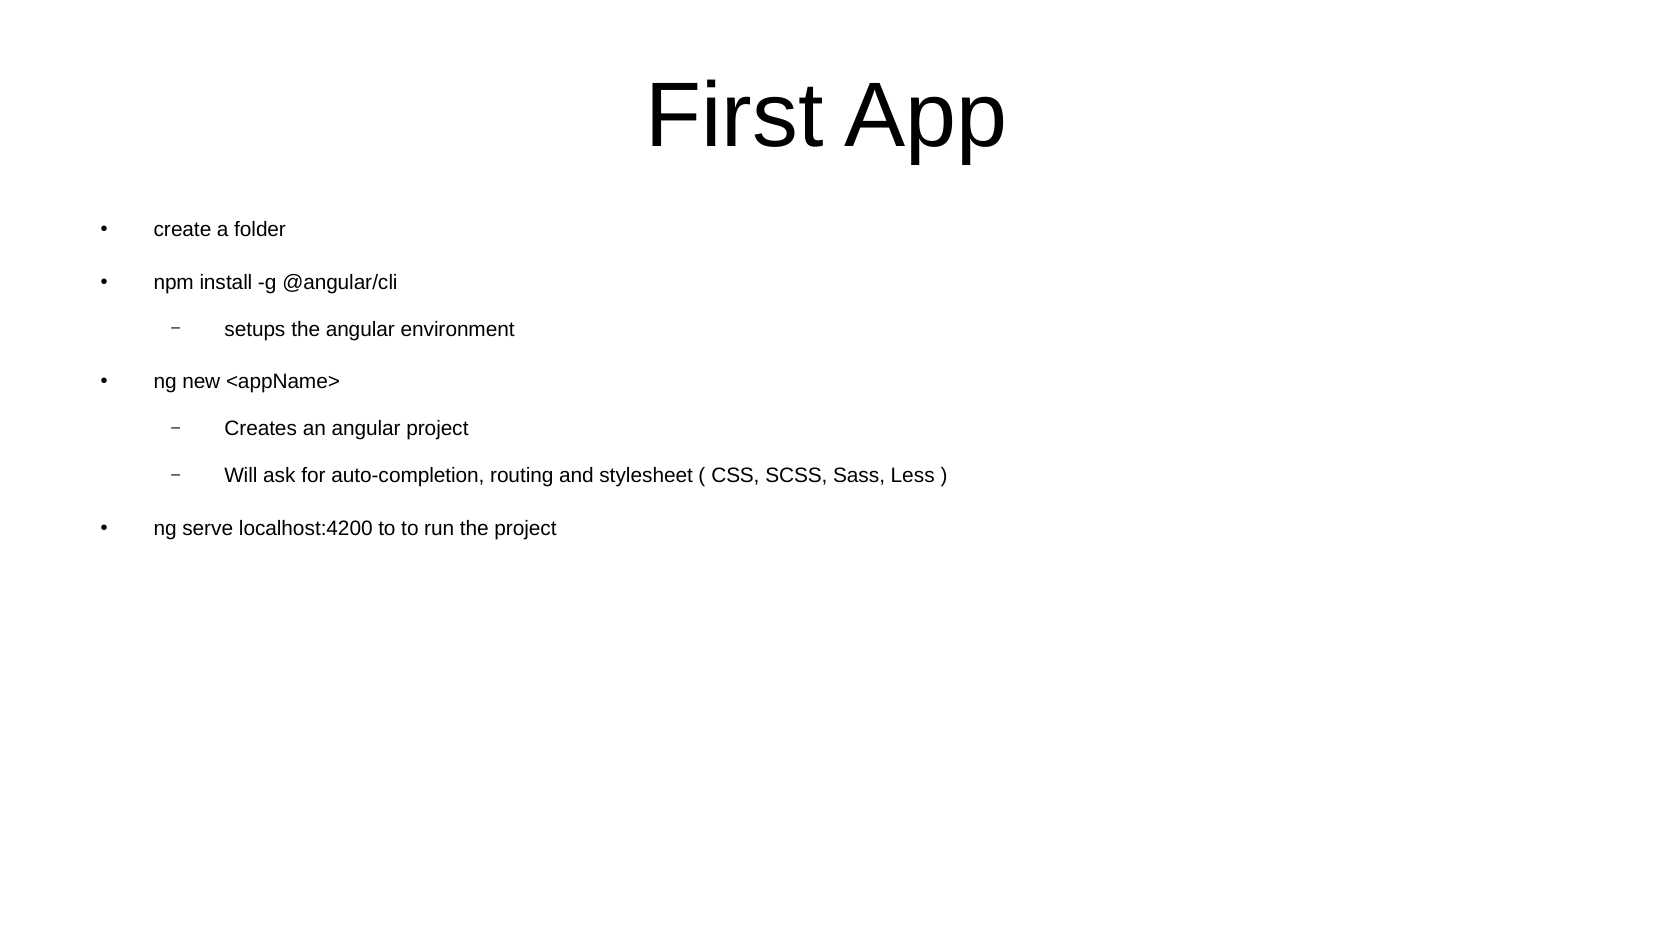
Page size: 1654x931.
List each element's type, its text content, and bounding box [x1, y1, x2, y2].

list create a folder npm install -g @angular/cli setups the angular environment ng new <appName> Creates an angular project Will ask for auto-completion, routing and stylesheet ( CSS, SCSS, Sass, Less ) ng serve localhost:4200 to to run the project [82, 217, 1571, 758]
title First App [82, 37, 1571, 193]
